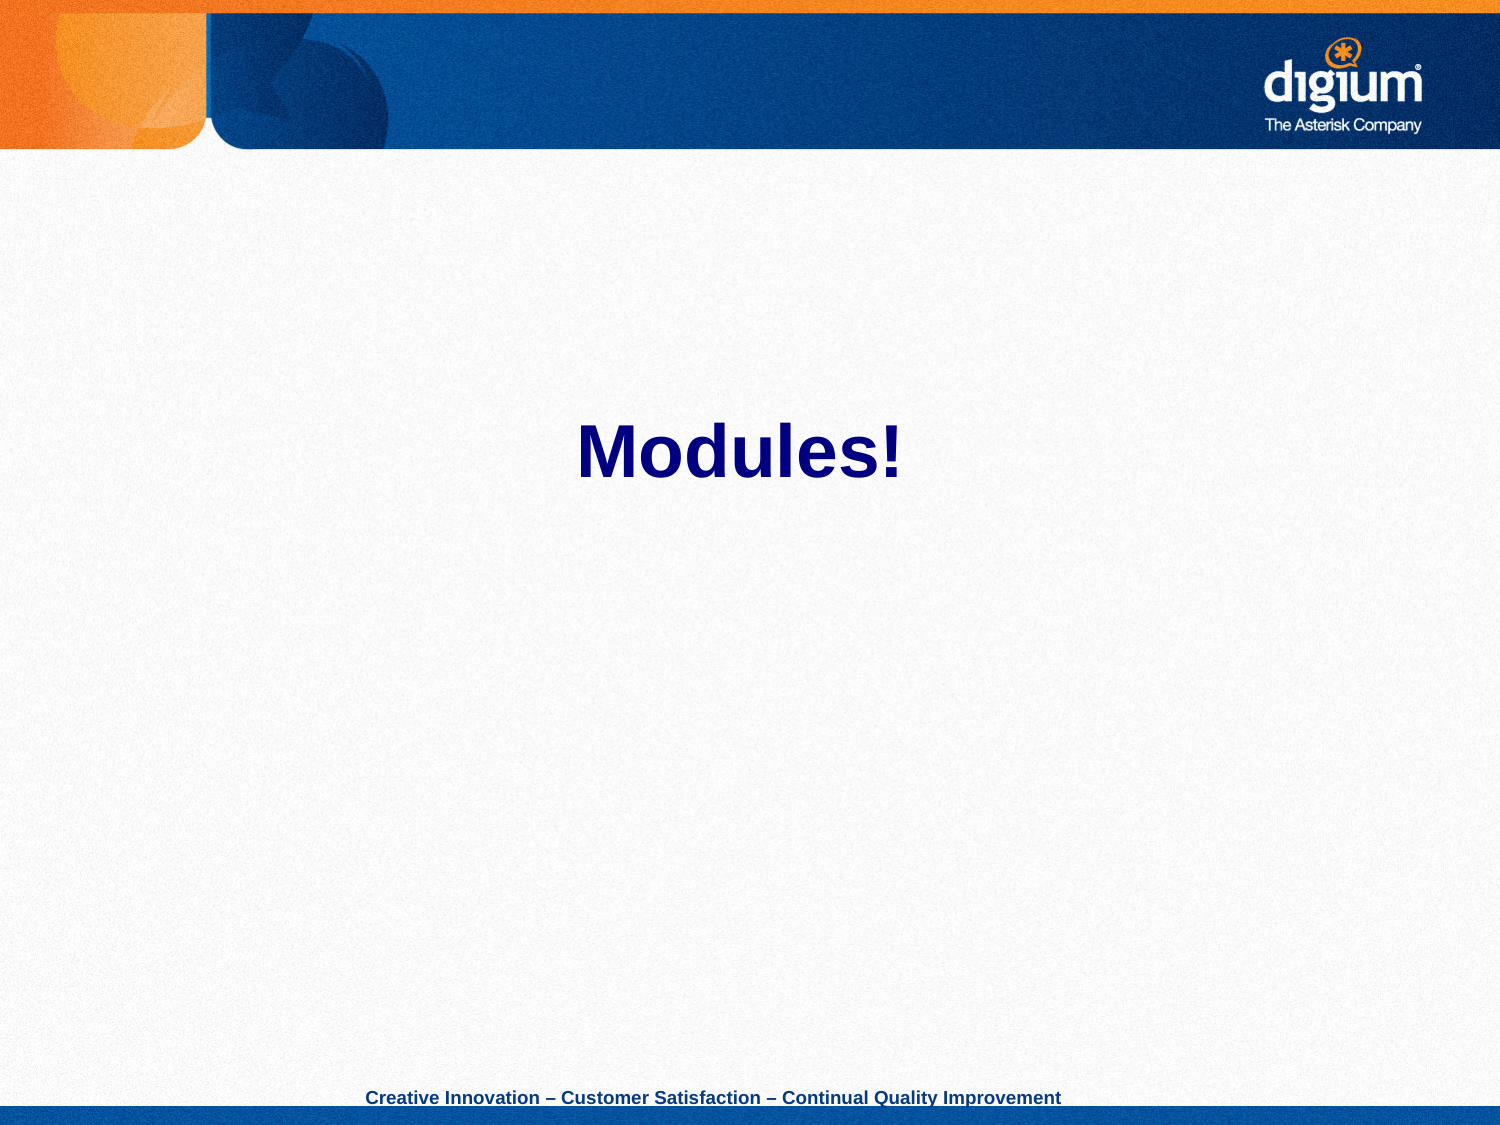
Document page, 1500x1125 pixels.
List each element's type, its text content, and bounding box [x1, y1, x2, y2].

picture [0, 0, 1500, 1125]
subtitle Modules! [238, 27, 1243, 877]
